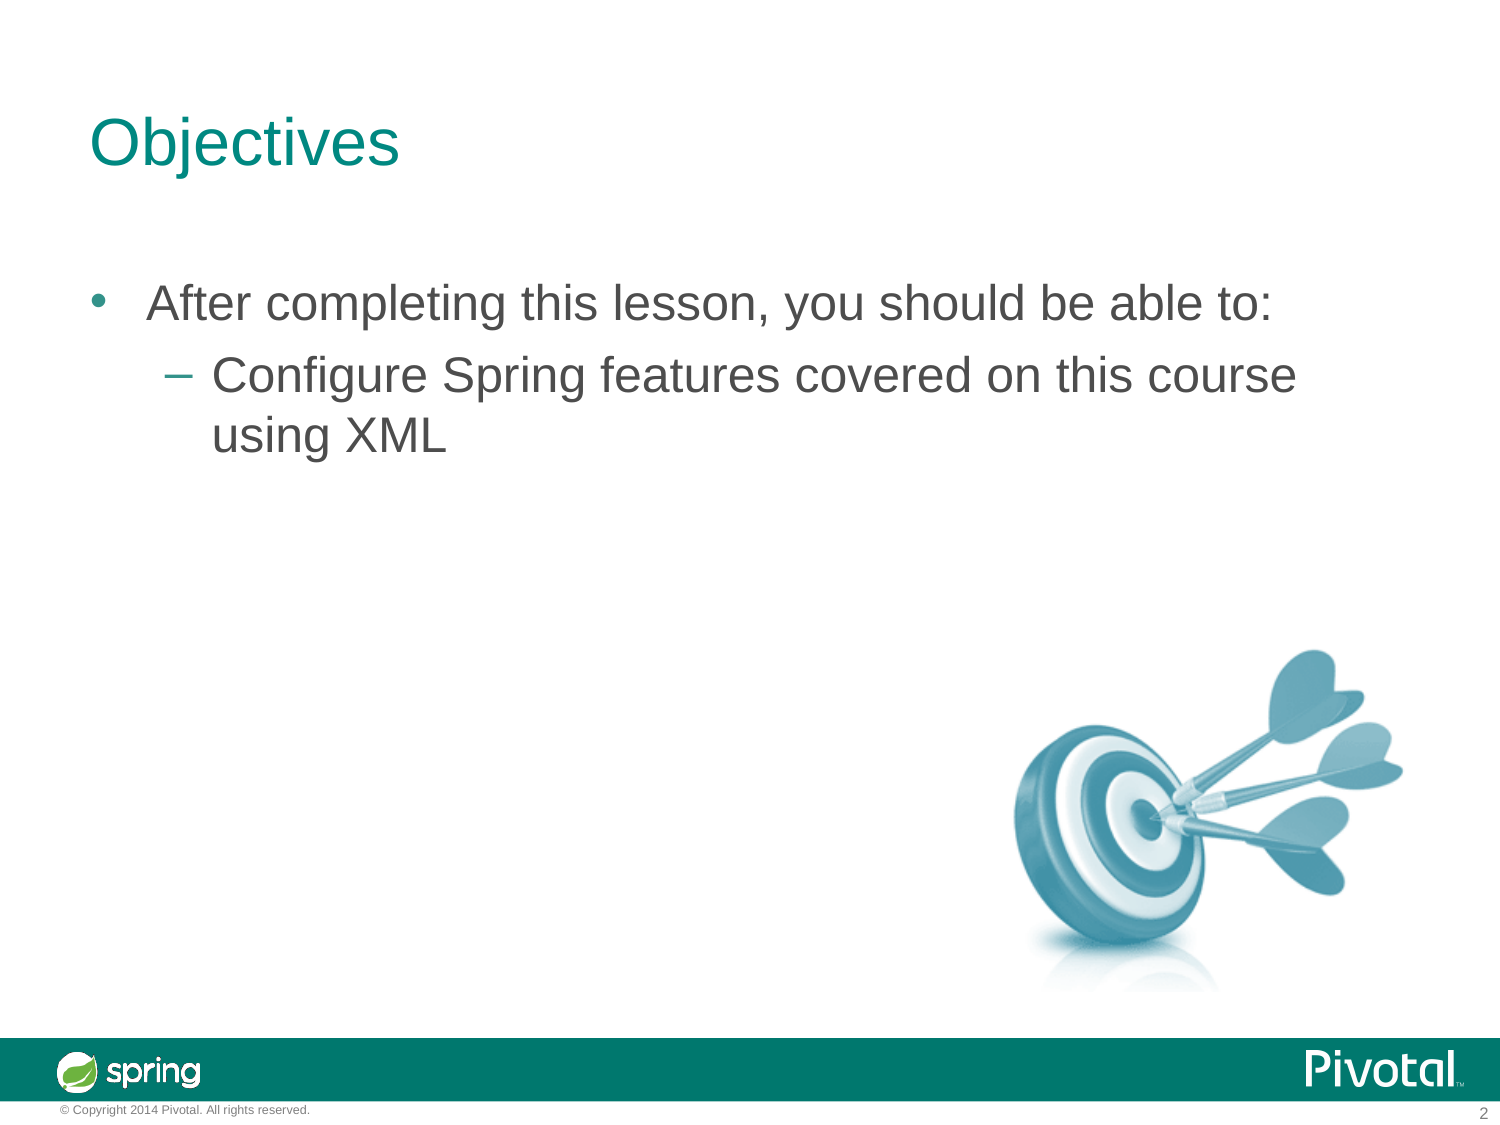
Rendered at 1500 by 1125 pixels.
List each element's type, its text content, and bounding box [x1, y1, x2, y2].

list After completing this lesson, you should be able to: Configure Spring features covered on this course using XML [75, 262, 1426, 1005]
picture [32, 1041, 210, 1103]
picture [1306, 1050, 1464, 1087]
title Objectives [75, 45, 1426, 233]
